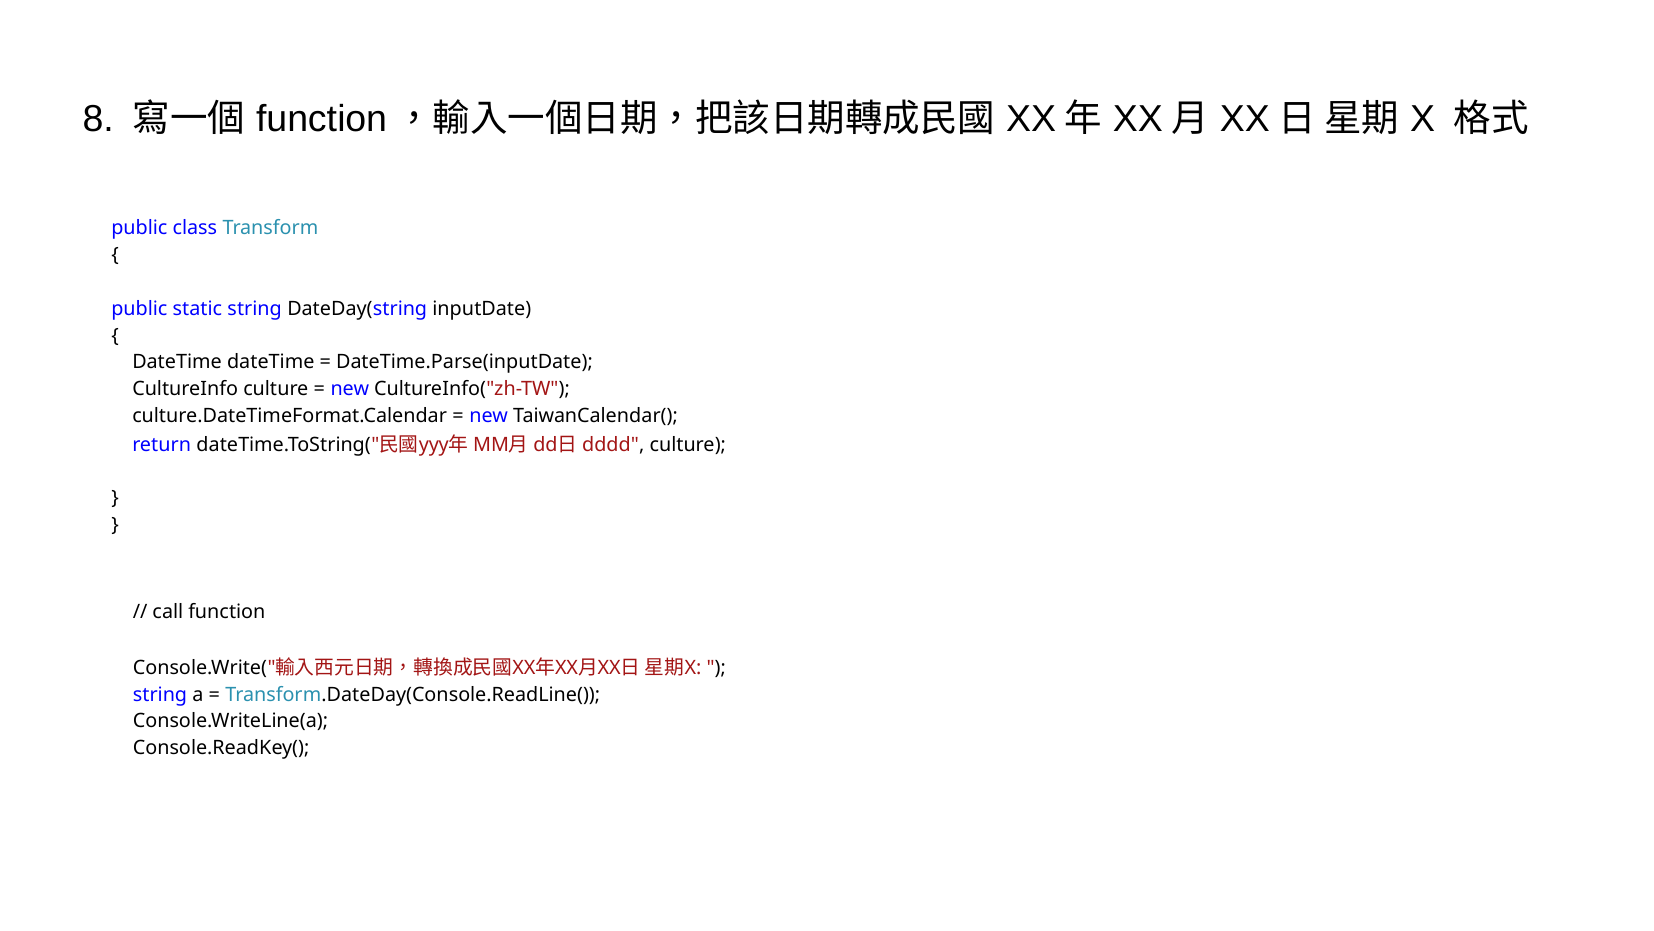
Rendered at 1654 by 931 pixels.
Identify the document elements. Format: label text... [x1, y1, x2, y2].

title 8. 寫一個function，輸入一個日期，把該日期轉成民國XX年XX月XX日 星期X 格式 [82, 37, 1571, 193]
text_box // call function Console.Write("輸入西元日期，轉換成民國XX年XX月XX日 星期X: "); string a = Transform.DateDay(Console.ReadLine()); Console.WriteLine(a); Console.ReadKey(); [118, 590, 805, 725]
text_box public class Transform { public static string DateDay(string inputDate) { DateTime dateTime = DateTime.Parse(inputDate); CultureInfo culture = new CultureInfo("zh-TW"); culture.DateTimeFormat.Calendar = new TaiwanCalendar(); return dateTime.ToString("民國yyy年 MM月 dd日 dddd", culture); } } [96, 206, 1004, 500]
